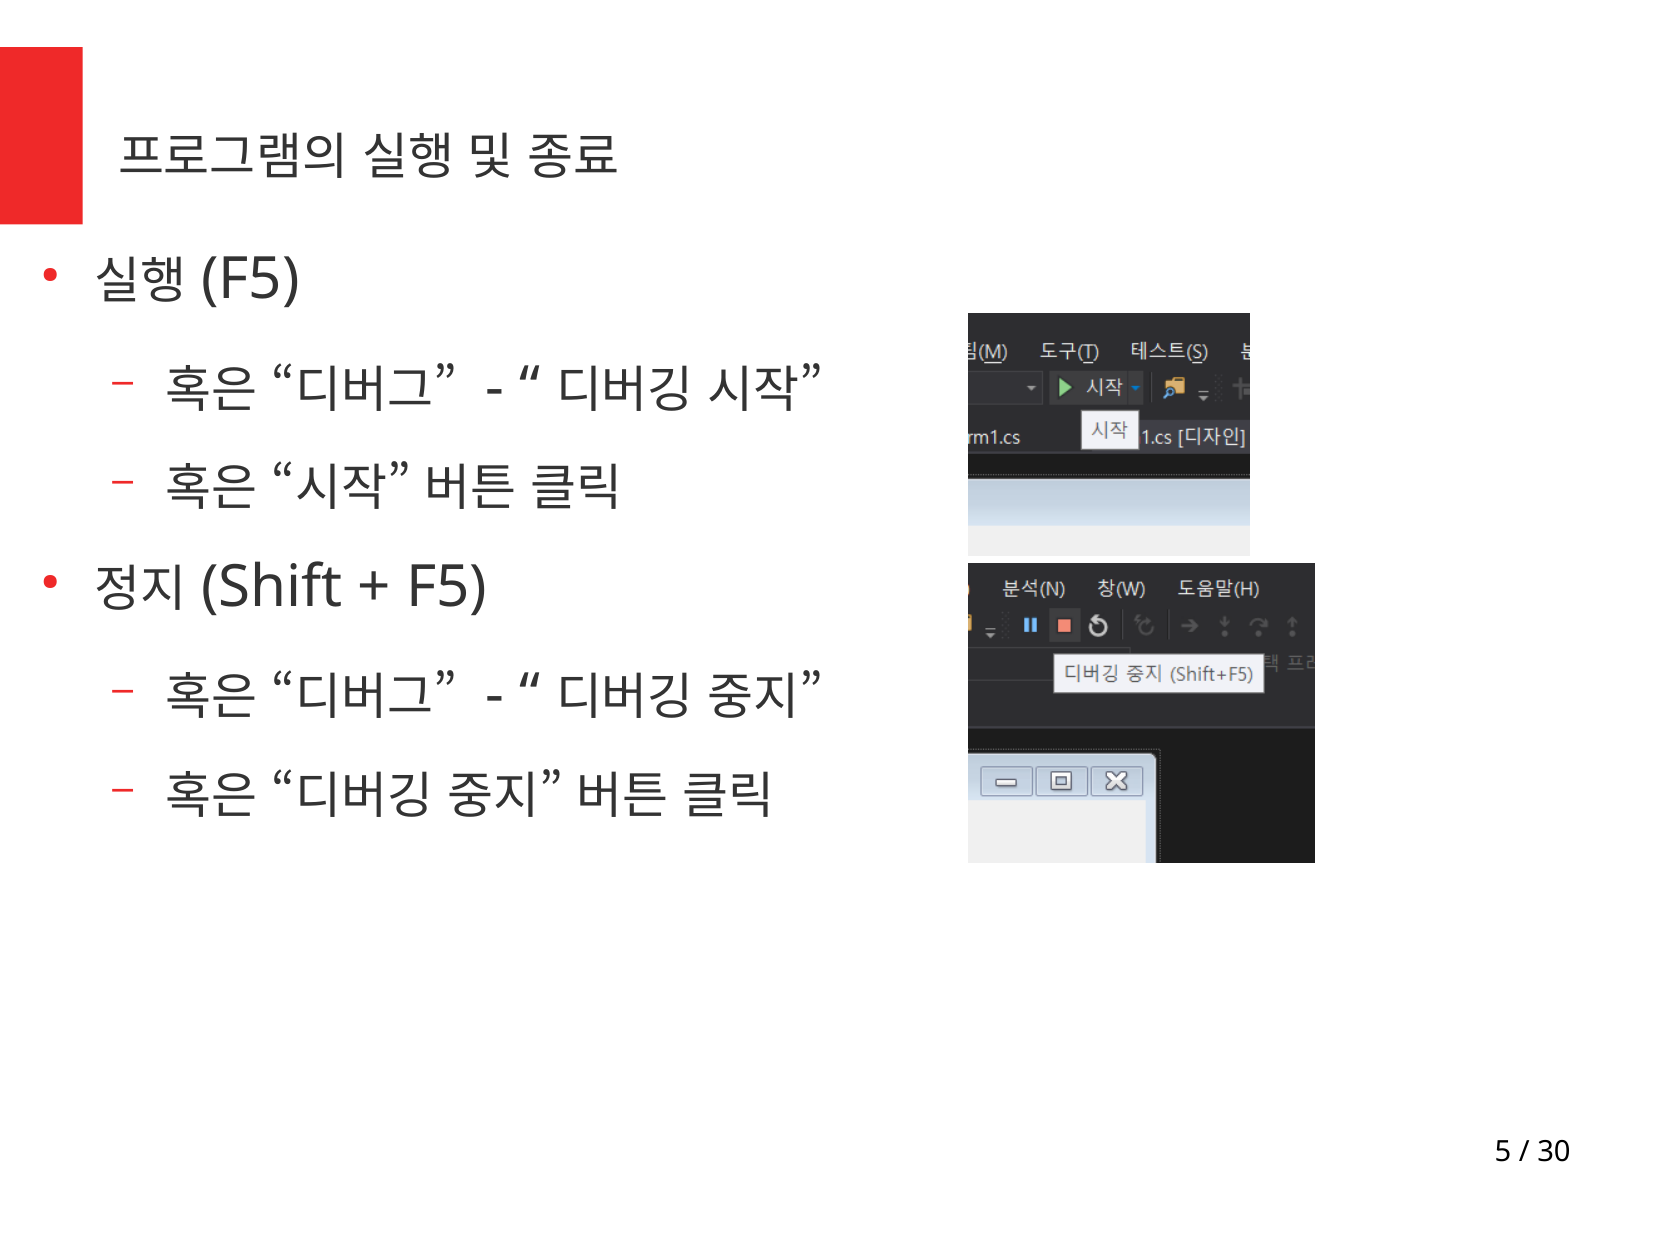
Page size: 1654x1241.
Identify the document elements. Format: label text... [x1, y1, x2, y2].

picture [968, 563, 1315, 863]
picture [968, 313, 1250, 556]
title 프로그램의 실행 및 종료 [118, 49, 1571, 257]
list 실행(F5) 혹은 “디버그” - “디버깅 시작” 혹은 “시작” 버튼 클릭 정지(Shift + F5) 혹은 “디버그” - “디버깅 중지” 혹은 “디버깅 중지” 버튼 클릭 [23, 236, 945, 956]
